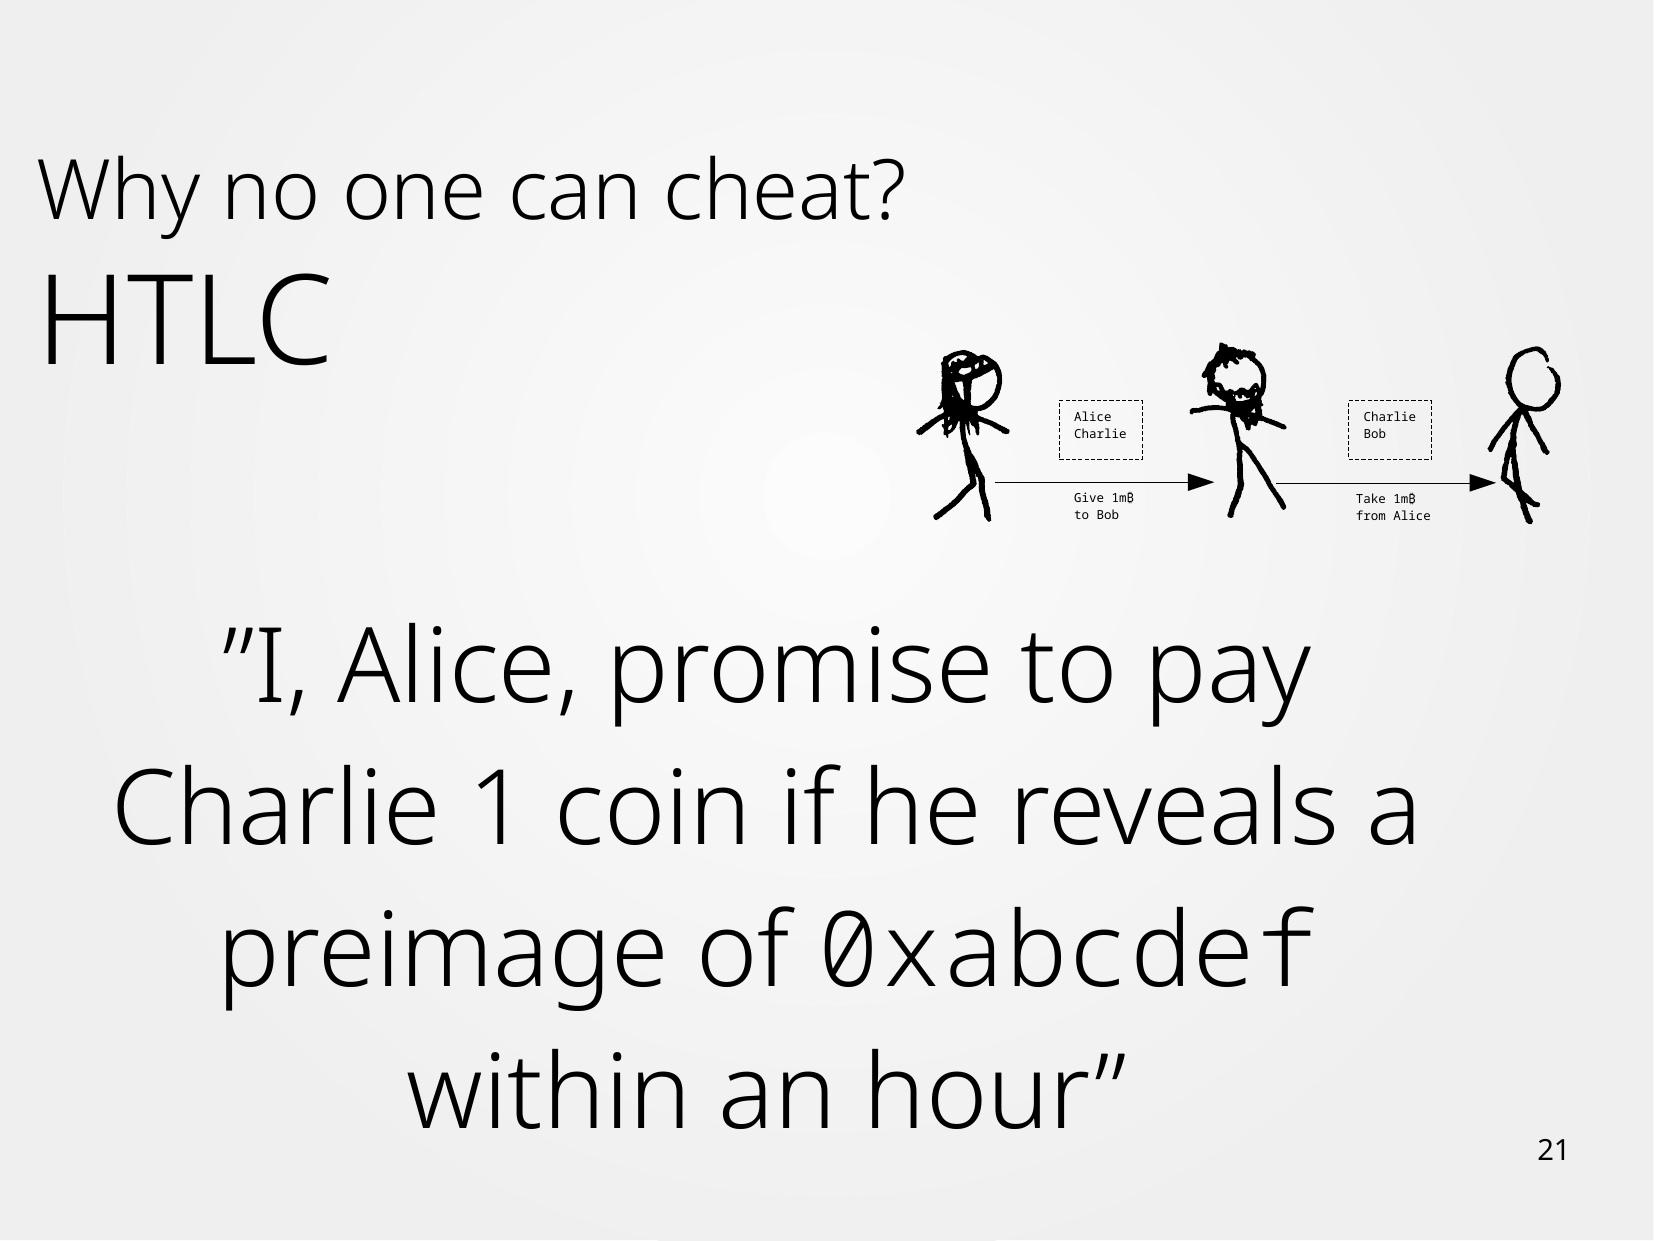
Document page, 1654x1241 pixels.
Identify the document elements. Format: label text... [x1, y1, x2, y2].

picture [1188, 341, 1288, 520]
text_box Charlie Bob [1348, 400, 1432, 460]
picture [1485, 344, 1563, 526]
title ”I, Alice, promise to pay Charlie 1 coin if he reveals a preimage of 0xabcdef within an hour” [111, 590, 1507, 1063]
text_box Take 1m₿ from Alice [1341, 482, 1460, 542]
text_box Give 1m₿ to Bob [1059, 483, 1152, 541]
title Why no one can cheat? [36, 130, 1034, 243]
text_box Alice Charlie [1059, 400, 1143, 460]
title HTLC [36, 230, 384, 378]
picture [915, 349, 1011, 522]
